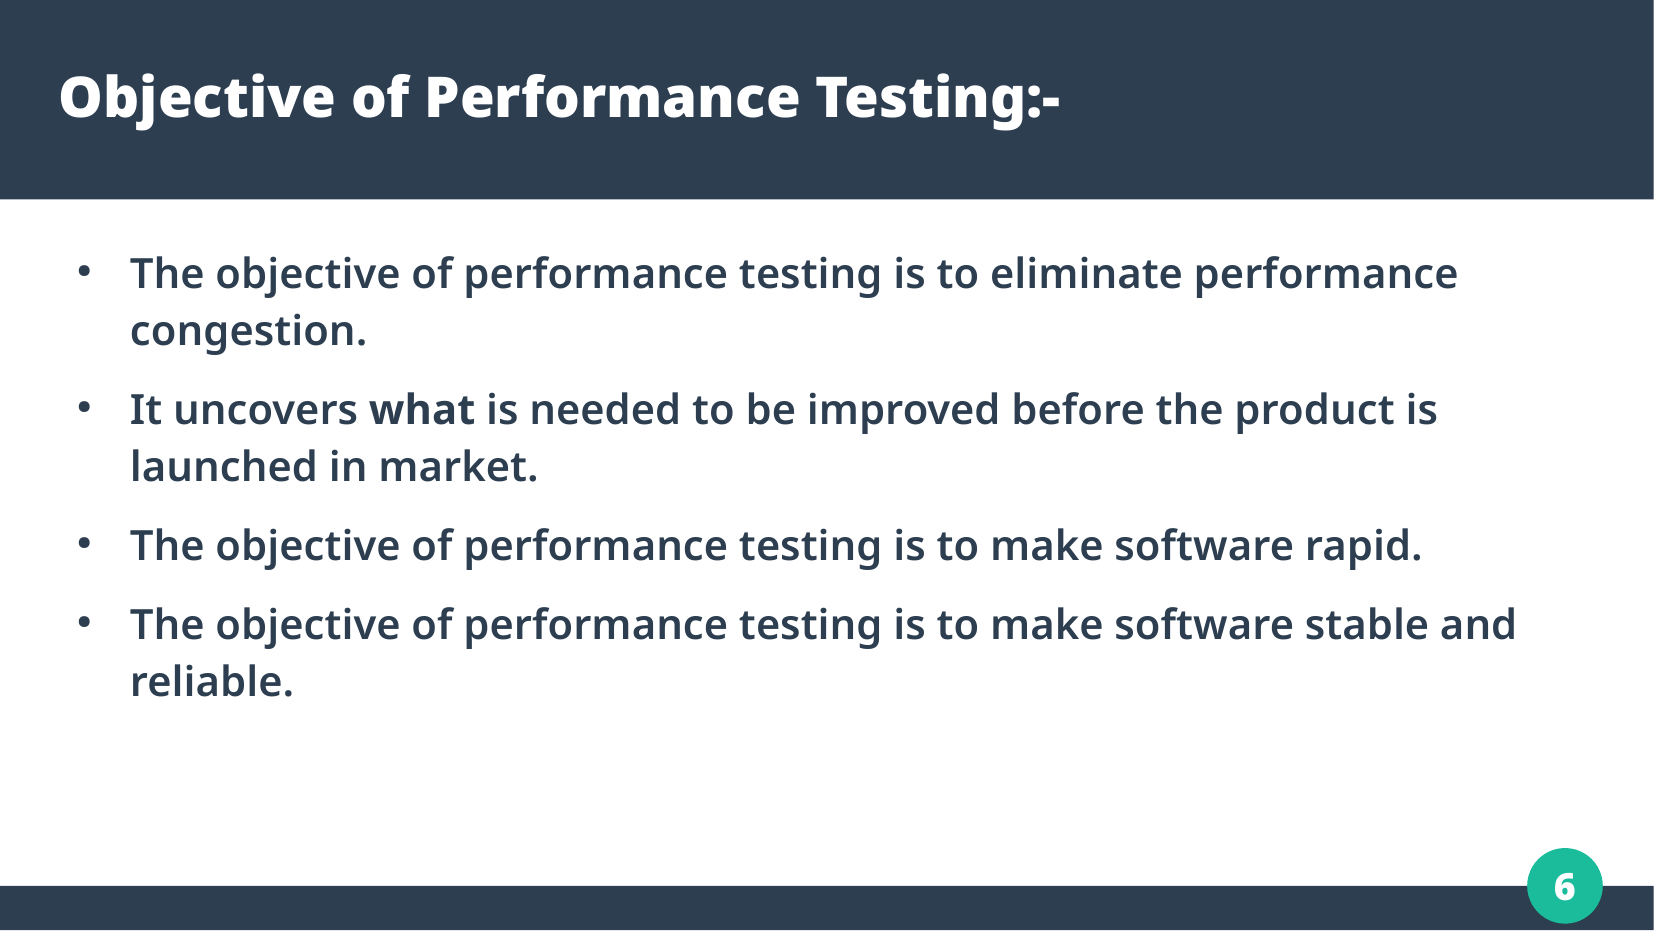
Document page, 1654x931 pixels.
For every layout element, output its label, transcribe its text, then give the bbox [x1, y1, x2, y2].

title Objective of Performance Testing:- [59, 37, 1595, 155]
list The objective of performance testing is to eliminate performance congestion. It uncovers what is needed to be improved before the product is launched in market. The objective of performance testing is to make software rapid. The objective of performance testing is to make software stable and reliable. [59, 243, 1595, 864]
